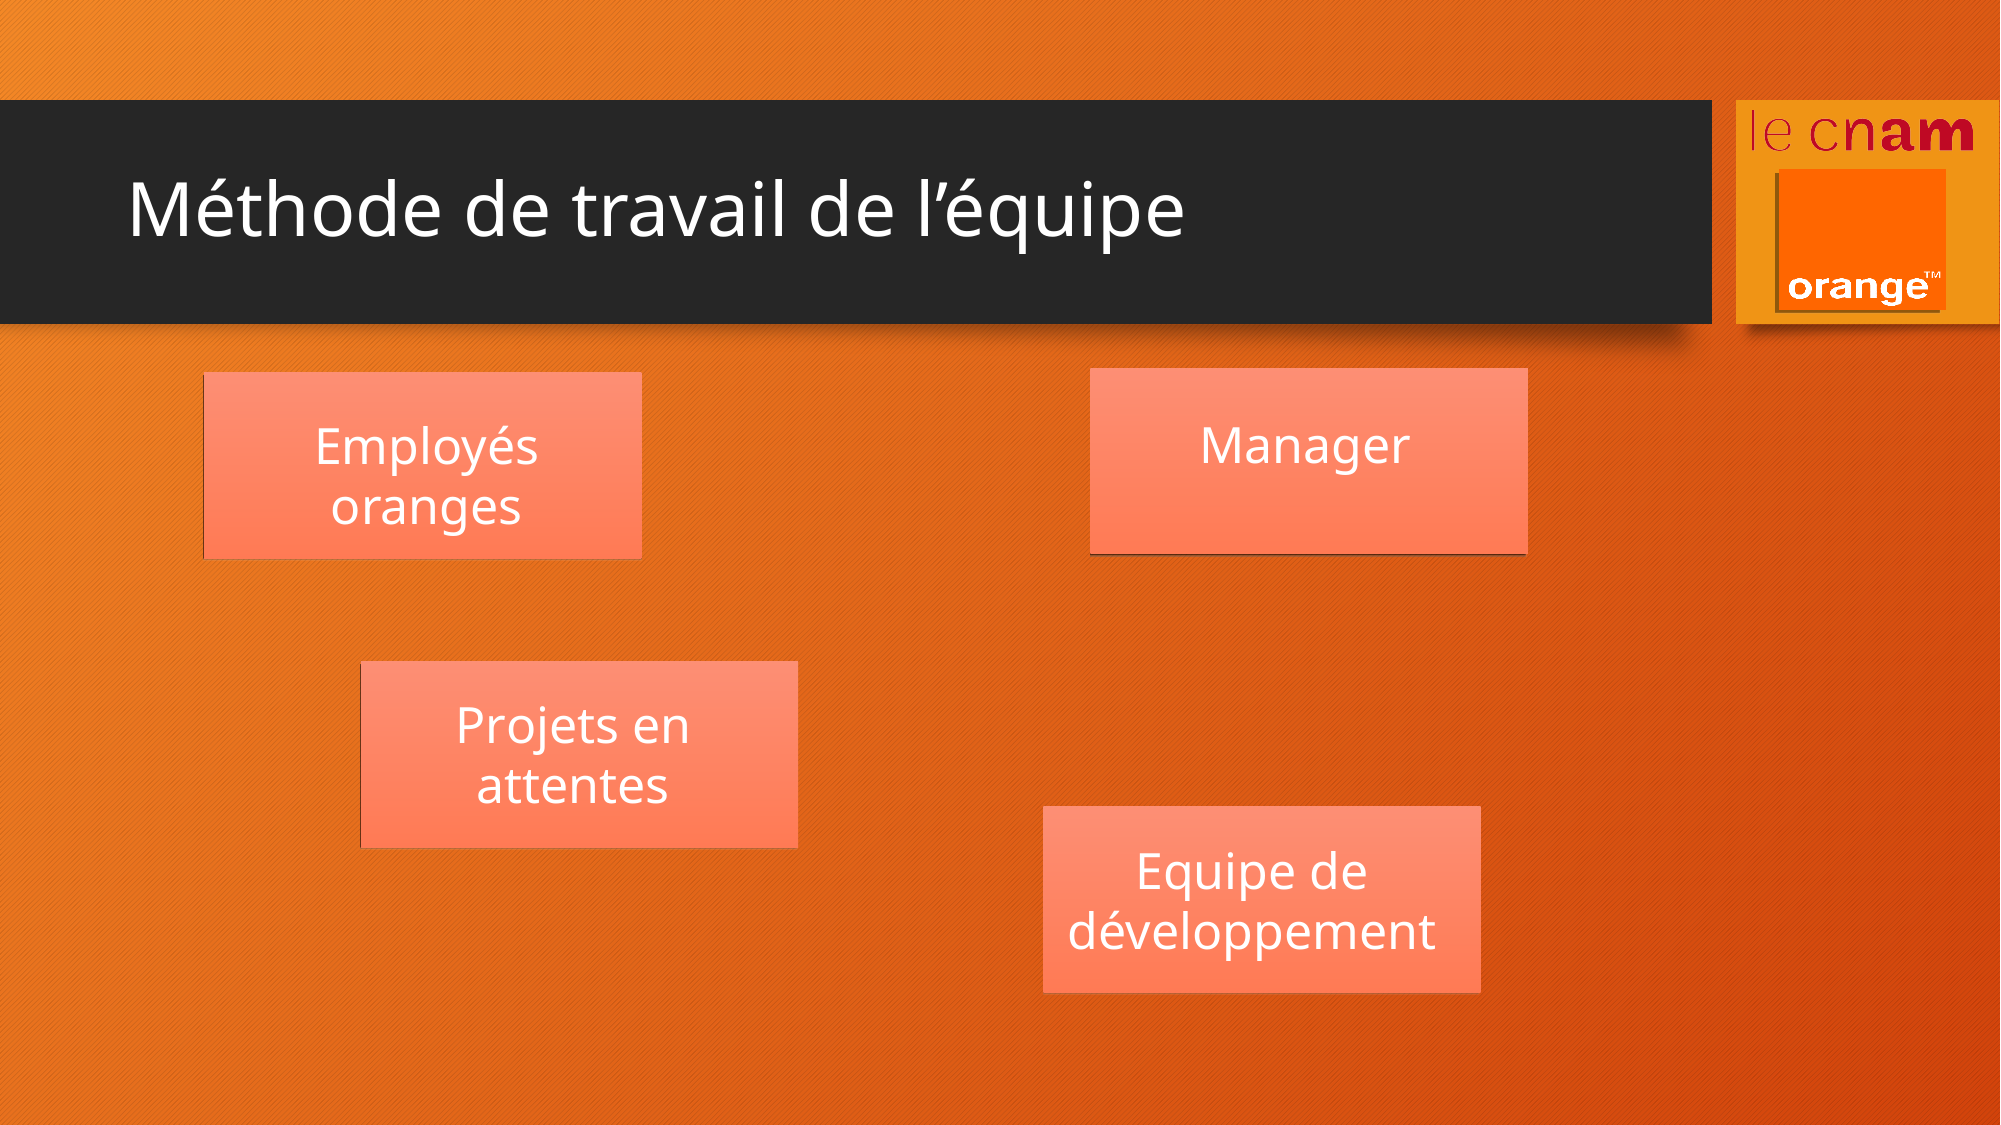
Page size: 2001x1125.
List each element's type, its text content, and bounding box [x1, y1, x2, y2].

text_box Employés oranges [211, 407, 642, 483]
text_box Projets en attentes [358, 685, 789, 823]
text_box [204, 373, 641, 558]
text_box [1090, 368, 1528, 554]
text_box [361, 662, 798, 847]
picture [1752, 110, 1973, 151]
picture [1779, 169, 1946, 310]
text_box Manager [1089, 405, 1521, 482]
text_box Equipe de développement [1037, 832, 1468, 969]
title Méthode de travail de l’équipe [111, 123, 1689, 301]
text_box [1043, 807, 1481, 992]
